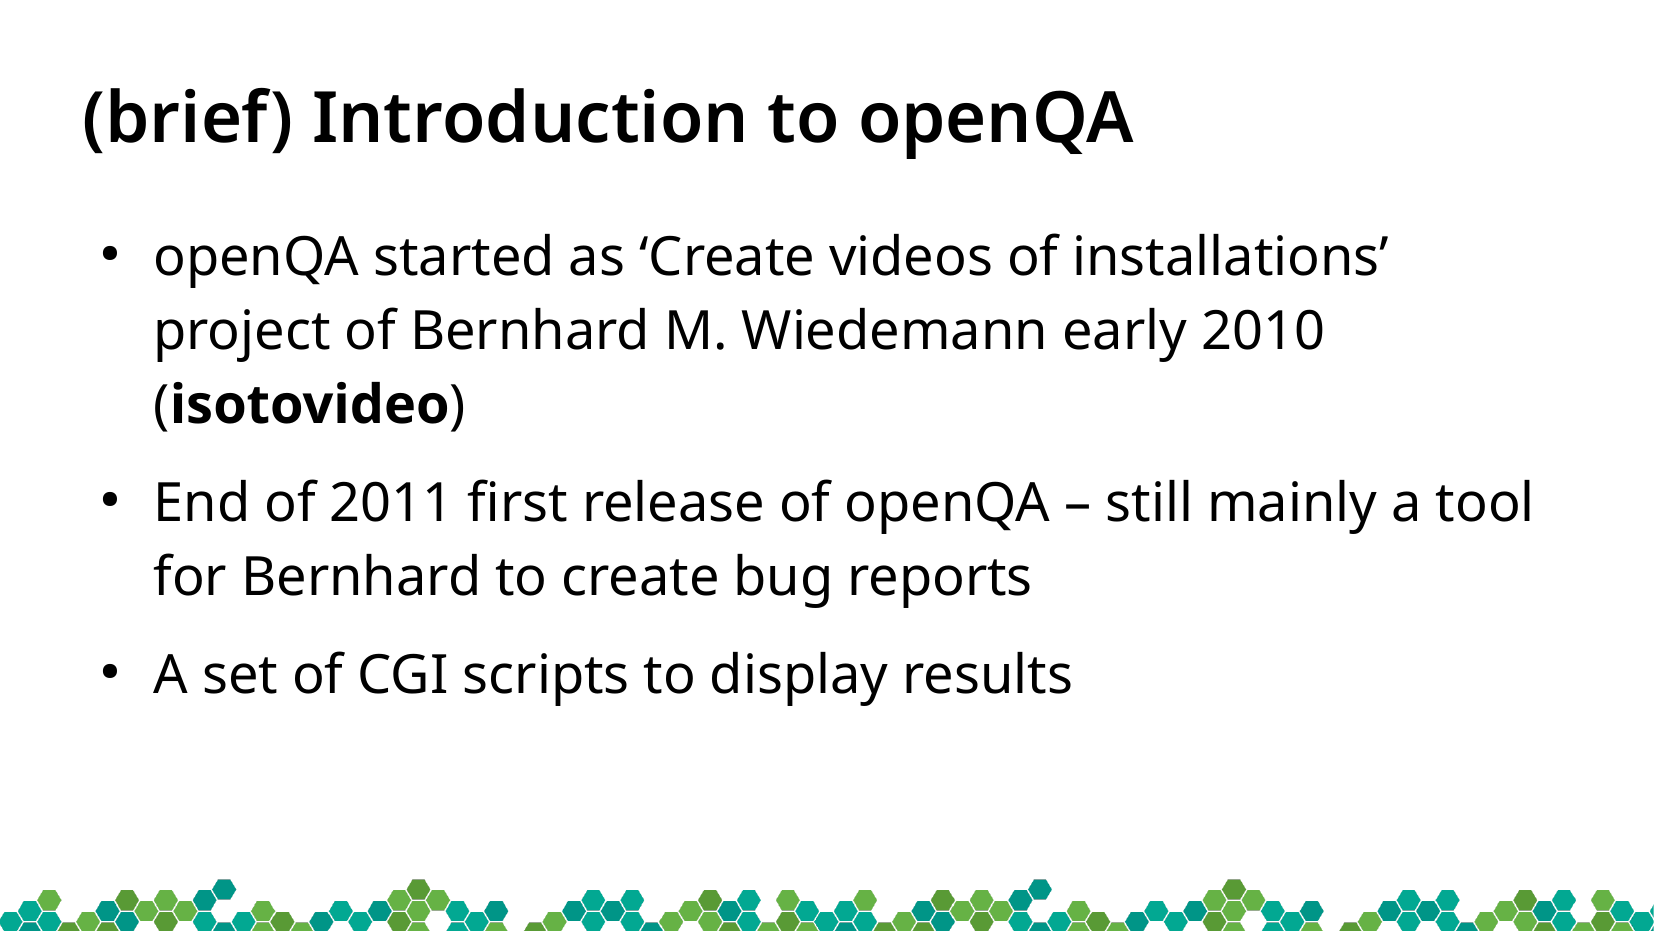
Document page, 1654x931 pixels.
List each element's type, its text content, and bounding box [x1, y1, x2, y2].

picture [0, 871, 1654, 931]
title (brief) Introduction to openQA [82, 37, 1571, 193]
list openQA started as ‘Create videos of installations’ project of Bernhard M. Wiedemann early 2010 (isotovideo) End of 2011 first release of openQA – still mainly a tool for Bernhard to create bug reports A set of CGI scripts to display results [82, 217, 1571, 758]
